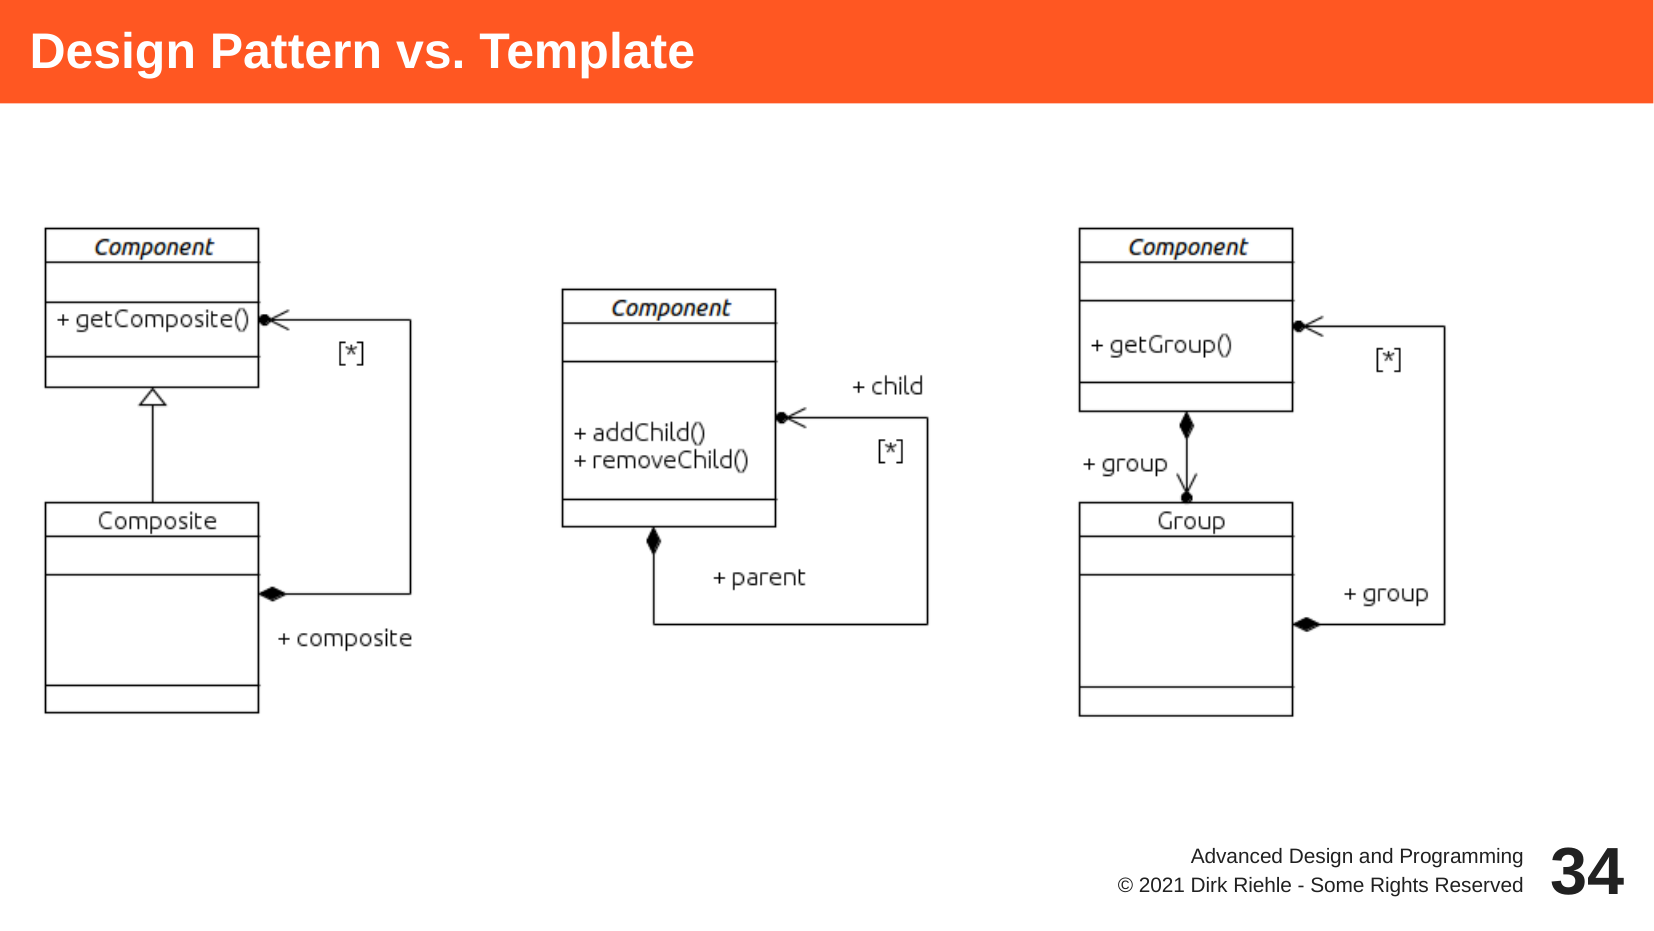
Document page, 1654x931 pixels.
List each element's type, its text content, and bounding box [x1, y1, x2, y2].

title Design Pattern vs. Template [0, 0, 1654, 104]
picture [29, 132, 1625, 812]
